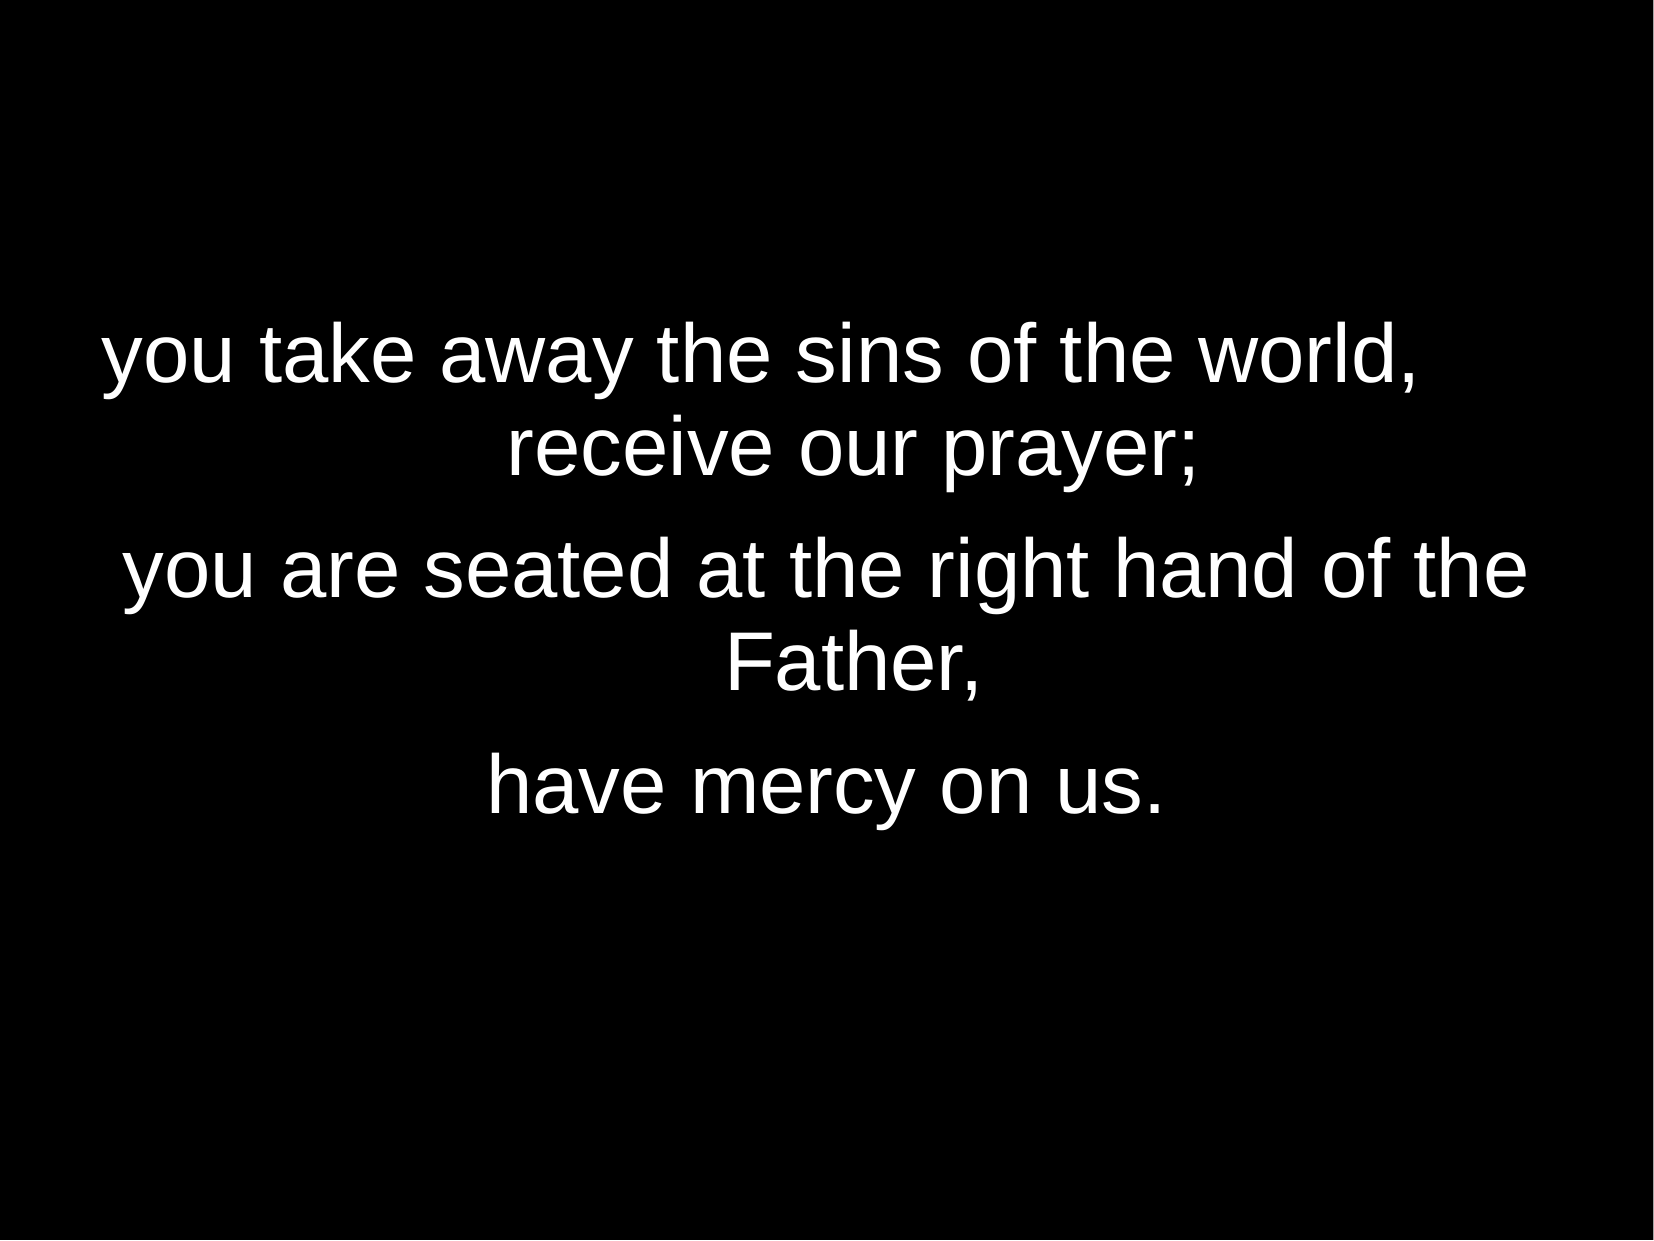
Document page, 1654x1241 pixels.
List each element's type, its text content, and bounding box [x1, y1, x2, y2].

list you take away the sins of the world, receive our prayer; you are seated at the right hand of the Father, have mercy on us. [0, 307, 1654, 1229]
